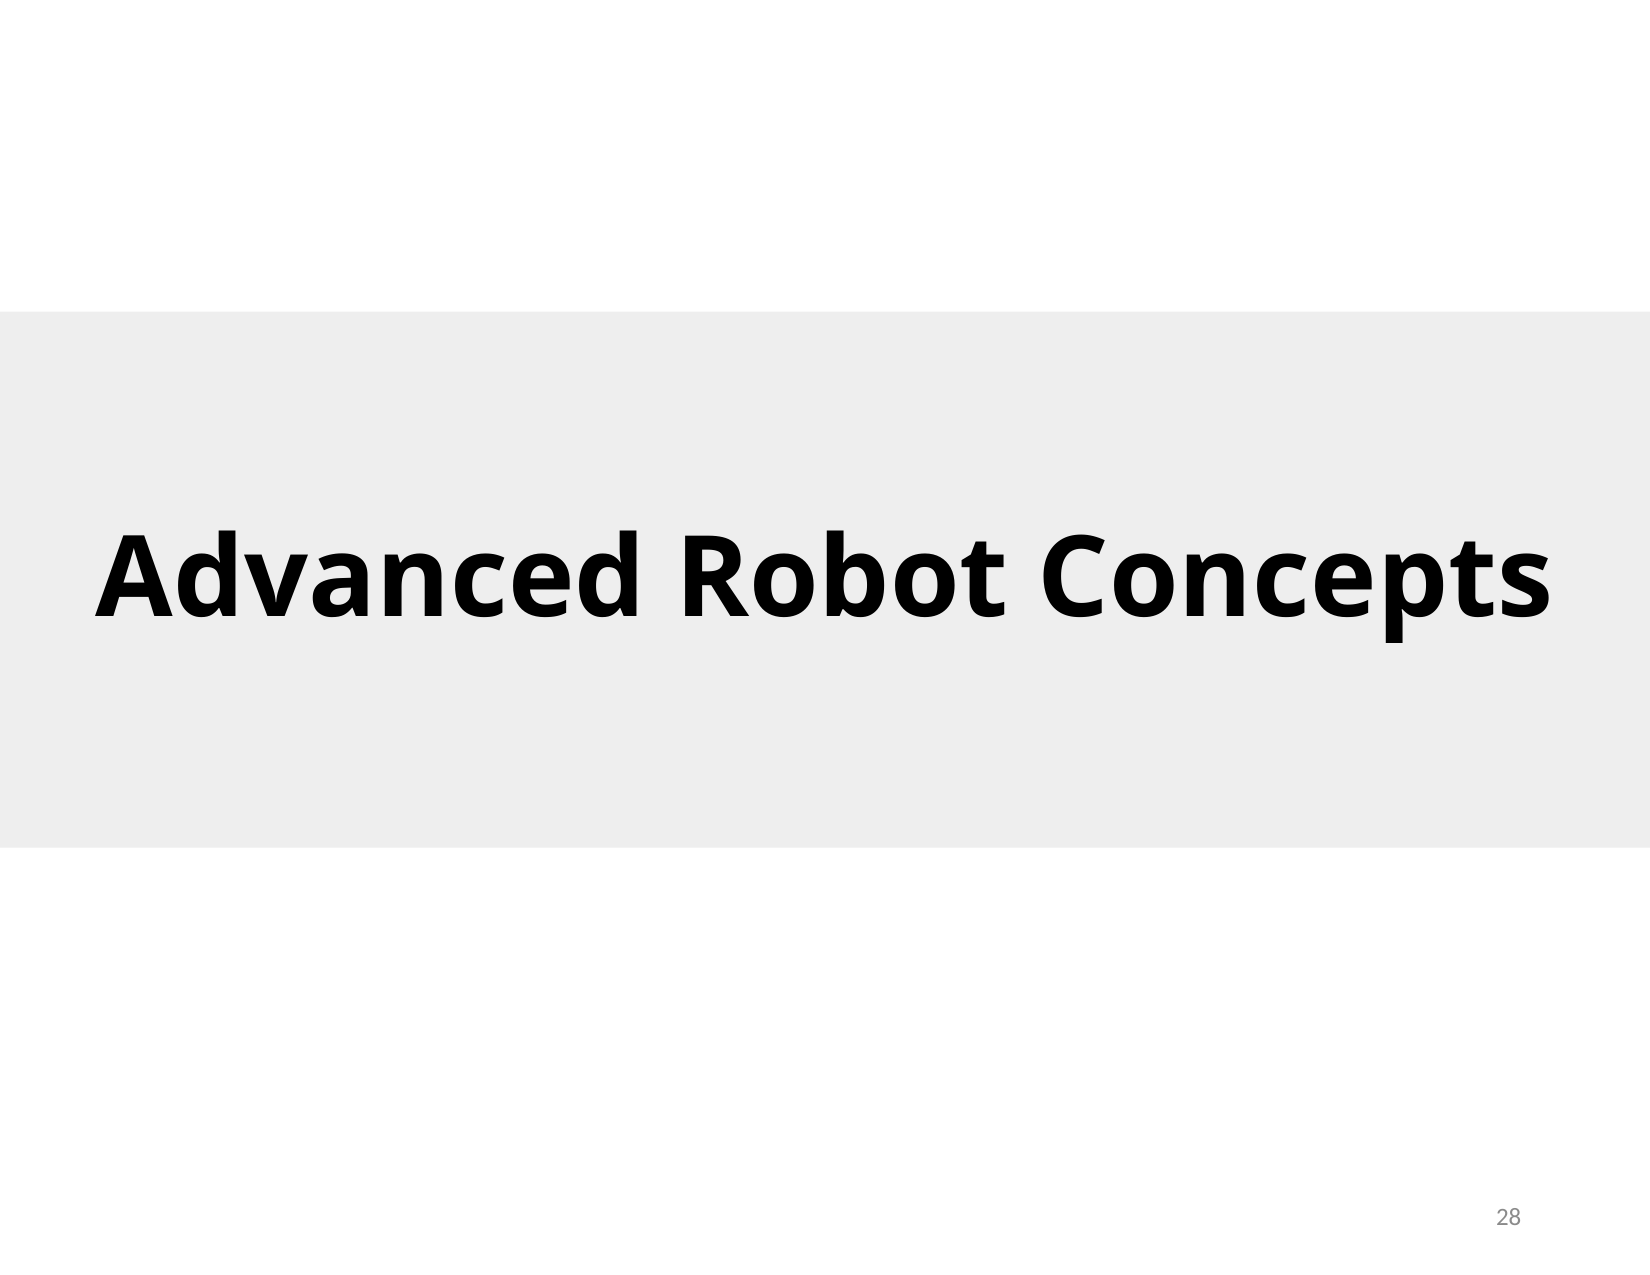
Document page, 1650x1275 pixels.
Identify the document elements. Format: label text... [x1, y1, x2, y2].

title Advanced Robot Concepts [0, 311, 1650, 848]
